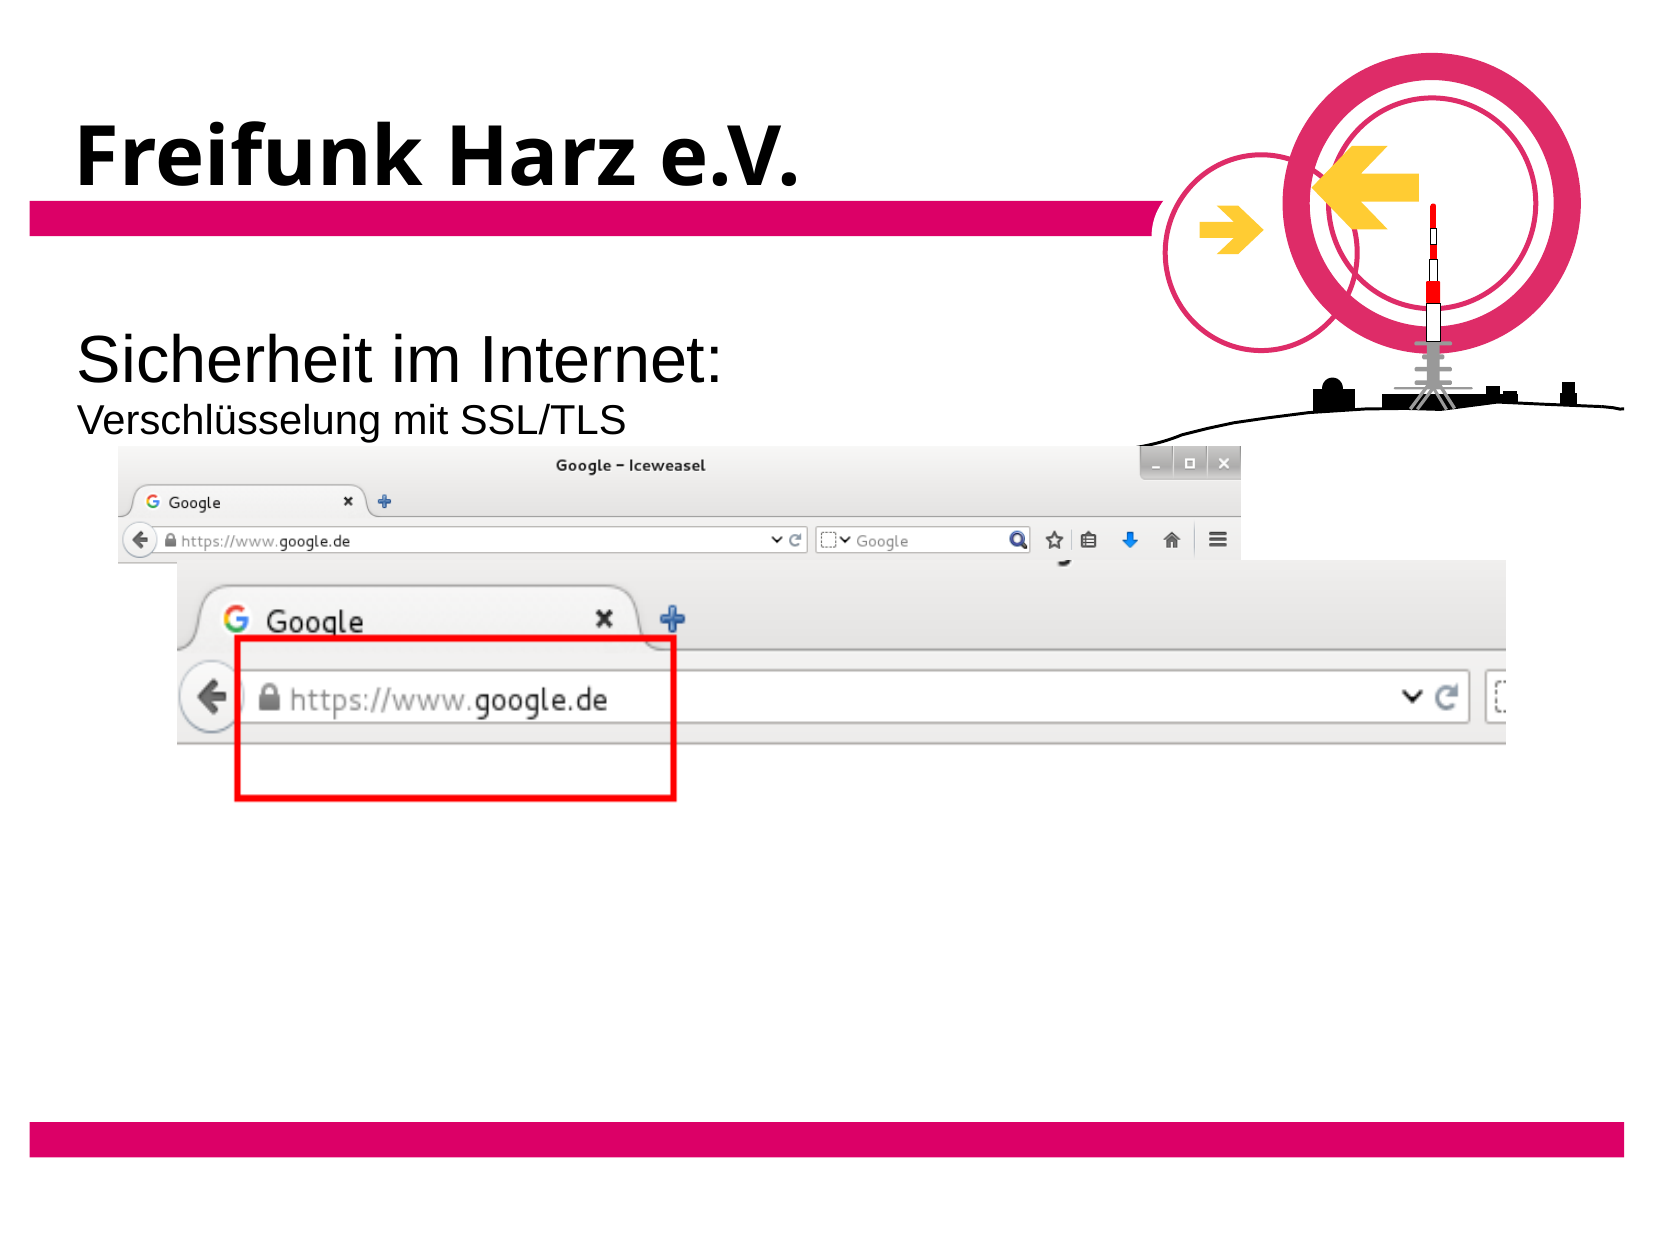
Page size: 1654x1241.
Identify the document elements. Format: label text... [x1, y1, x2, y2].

picture [118, 446, 1506, 1063]
subtitle Sicherheit im Internet: Verschlüsselung mit SSL/TLS [76, 295, 1565, 1069]
